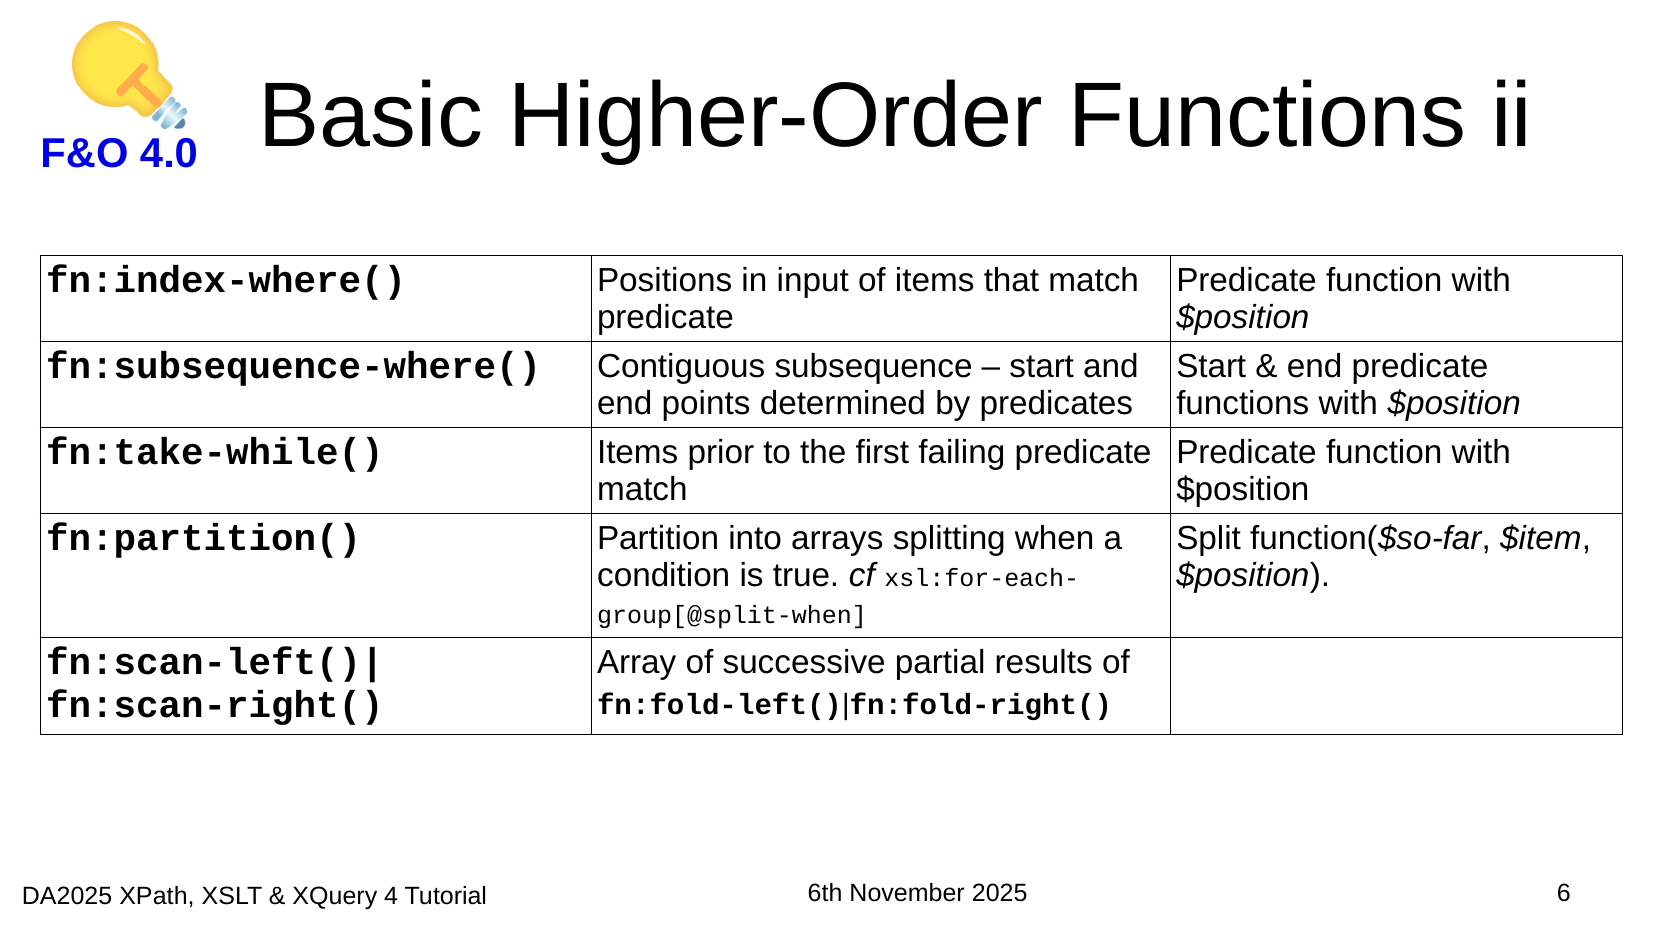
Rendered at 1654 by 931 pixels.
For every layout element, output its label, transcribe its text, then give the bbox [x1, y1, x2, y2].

table_cell fn:subsequence-where() [41, 342, 591, 427]
table_cell Array of successive partial results of fn:fold-left()|fn:fold-right() [592, 638, 1170, 734]
table_cell Predicate function with $position [1171, 428, 1622, 513]
table_header Positions in input of items that match predicate [592, 256, 1170, 341]
table_cell Contiguous subsequence – start and end points determined by predicates [592, 342, 1170, 427]
table_cell fn:scan-left()| fn:scan-right() [41, 638, 591, 734]
table_cell fn:take-while() [41, 428, 591, 513]
table_cell [1171, 638, 1622, 734]
table_cell fn:partition() [41, 514, 591, 637]
title Basic Higher-Order Functions ii [222, 37, 1571, 193]
table_header fn:index-where() [41, 256, 591, 341]
picture [72, 21, 187, 129]
table_cell Partition into arrays splitting when a condition is true. cf xsl:for-each-group[@split-when] [592, 514, 1170, 637]
table_cell Items prior to the first failing predicate match [592, 428, 1170, 513]
table_cell Split function($so-far, $item, $position). [1171, 514, 1622, 637]
table_header Predicate function with $position [1171, 256, 1622, 341]
table_cell Start & end predicate functions with $position [1171, 342, 1622, 427]
